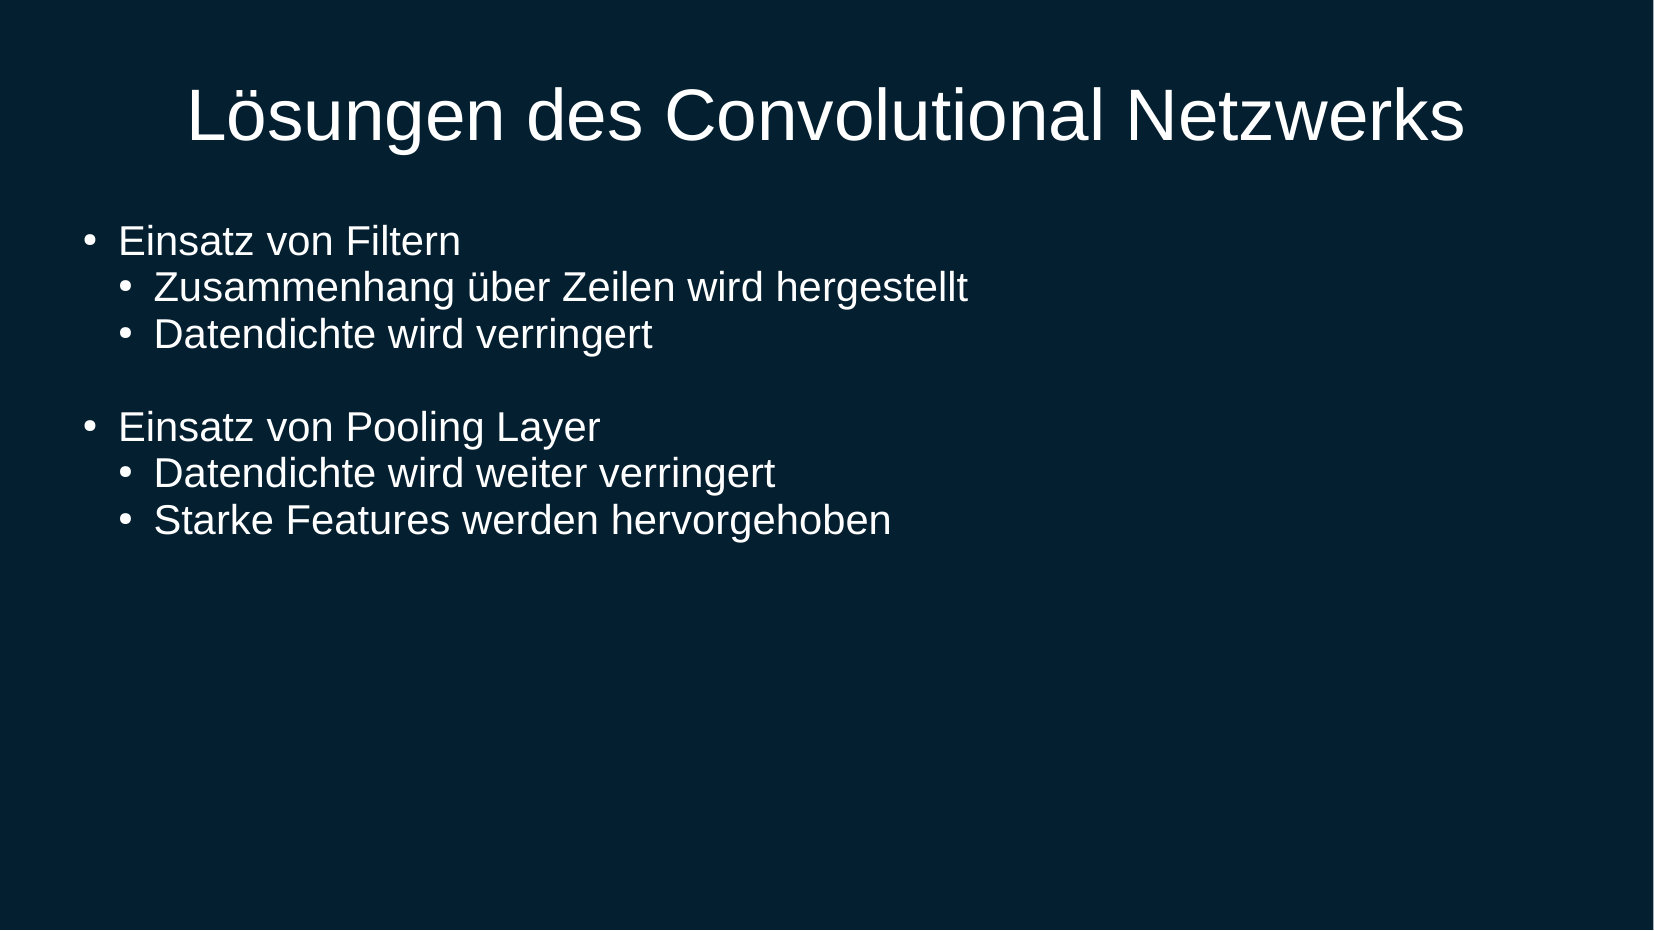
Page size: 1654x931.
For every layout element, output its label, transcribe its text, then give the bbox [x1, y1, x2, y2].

subtitle Einsatz von Filtern Zusammenhang über Zeilen wird hergestellt Datendichte wird verringert Einsatz von Pooling Layer Datendichte wird weiter verringert Starke Features werden hervorgehoben [82, 217, 1571, 758]
title Lösungen des Convolutional Netzwerks [82, 37, 1571, 193]
